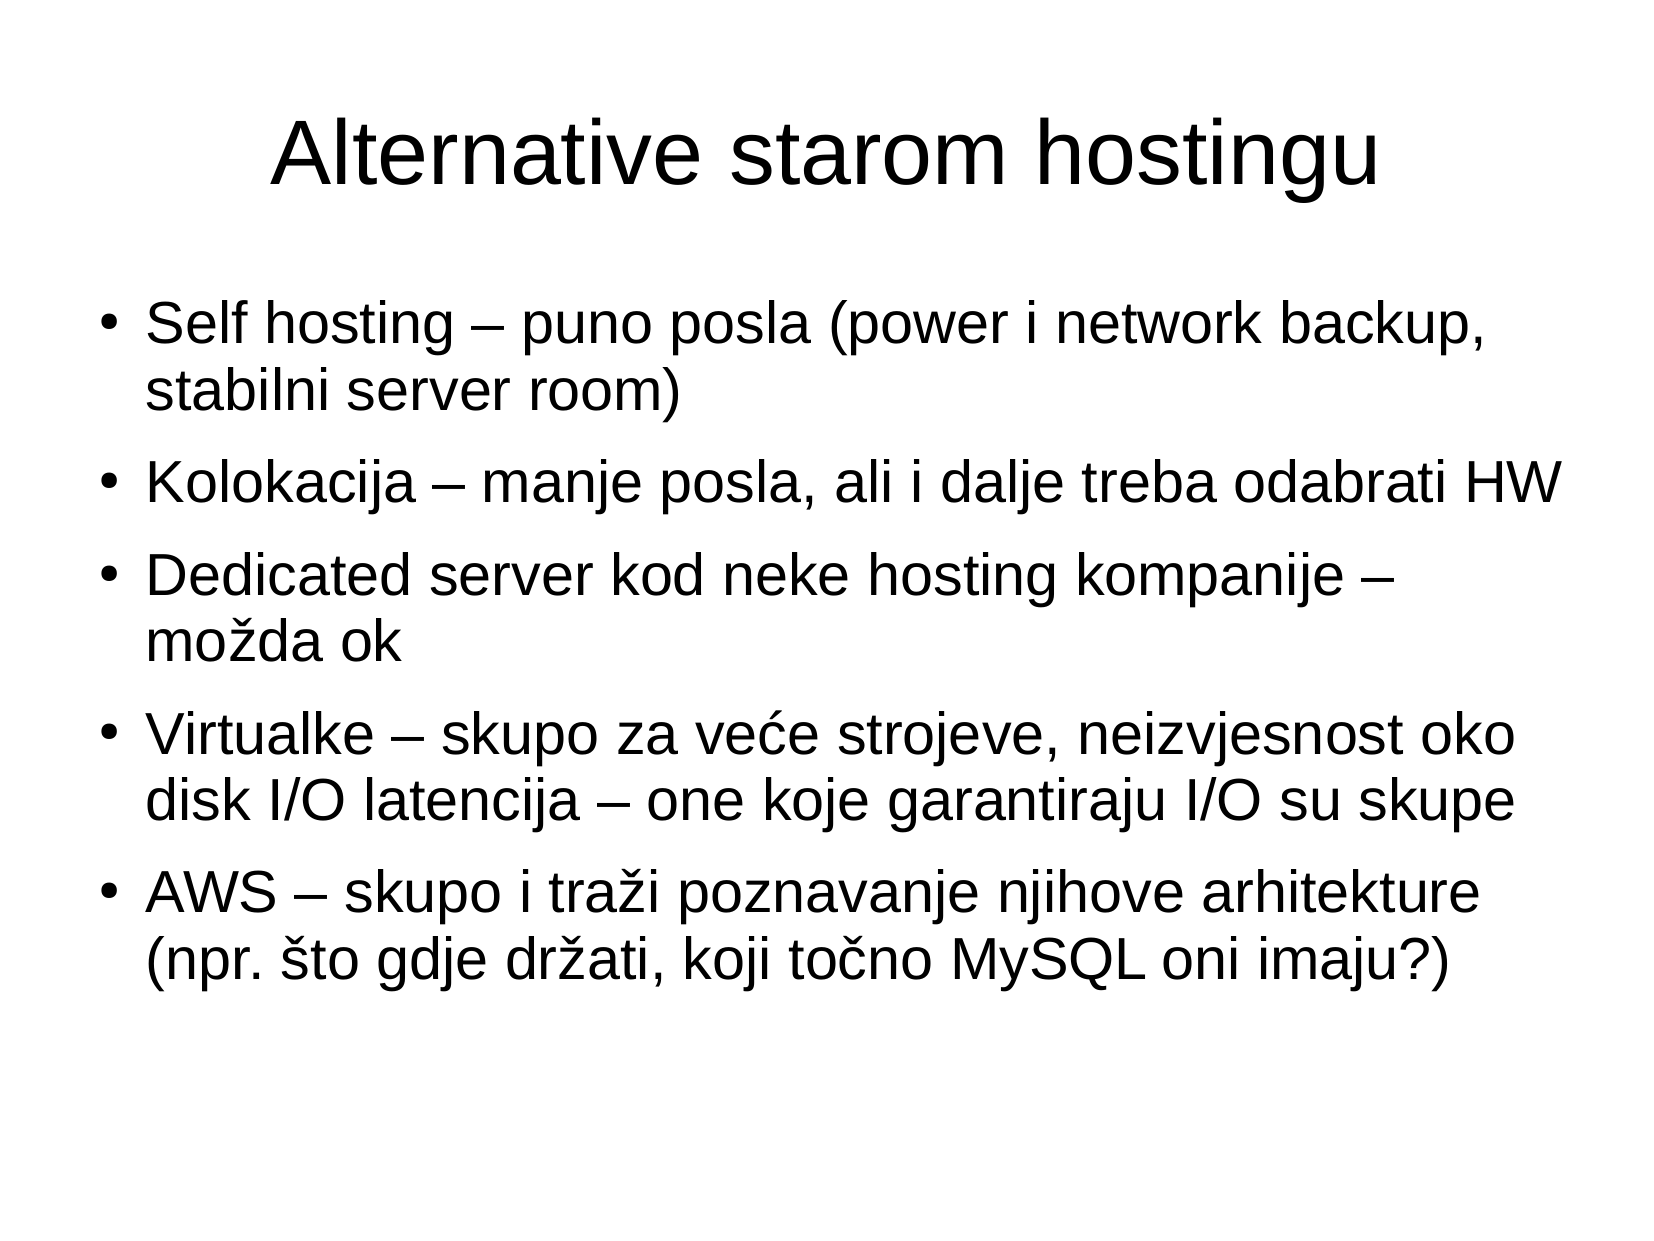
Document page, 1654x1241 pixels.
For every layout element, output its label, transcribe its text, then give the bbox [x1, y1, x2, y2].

title Alternative starom hostingu [82, 49, 1571, 257]
list Self hosting – puno posla (power i network backup, stabilni server room) Kolokacija – manje posla, ali i dalje treba odabrati HW Dedicated server kod neke hosting kompanije – možda ok Virtualke – skupo za veće strojeve, neizvjesnost oko disk I/O latencija – one koje garantiraju I/O su skupe AWS – skupo i traži poznavanje njihove arhitekture (npr. što gdje držati, koji točno MySQL oni imaju?) [82, 290, 1571, 1010]
